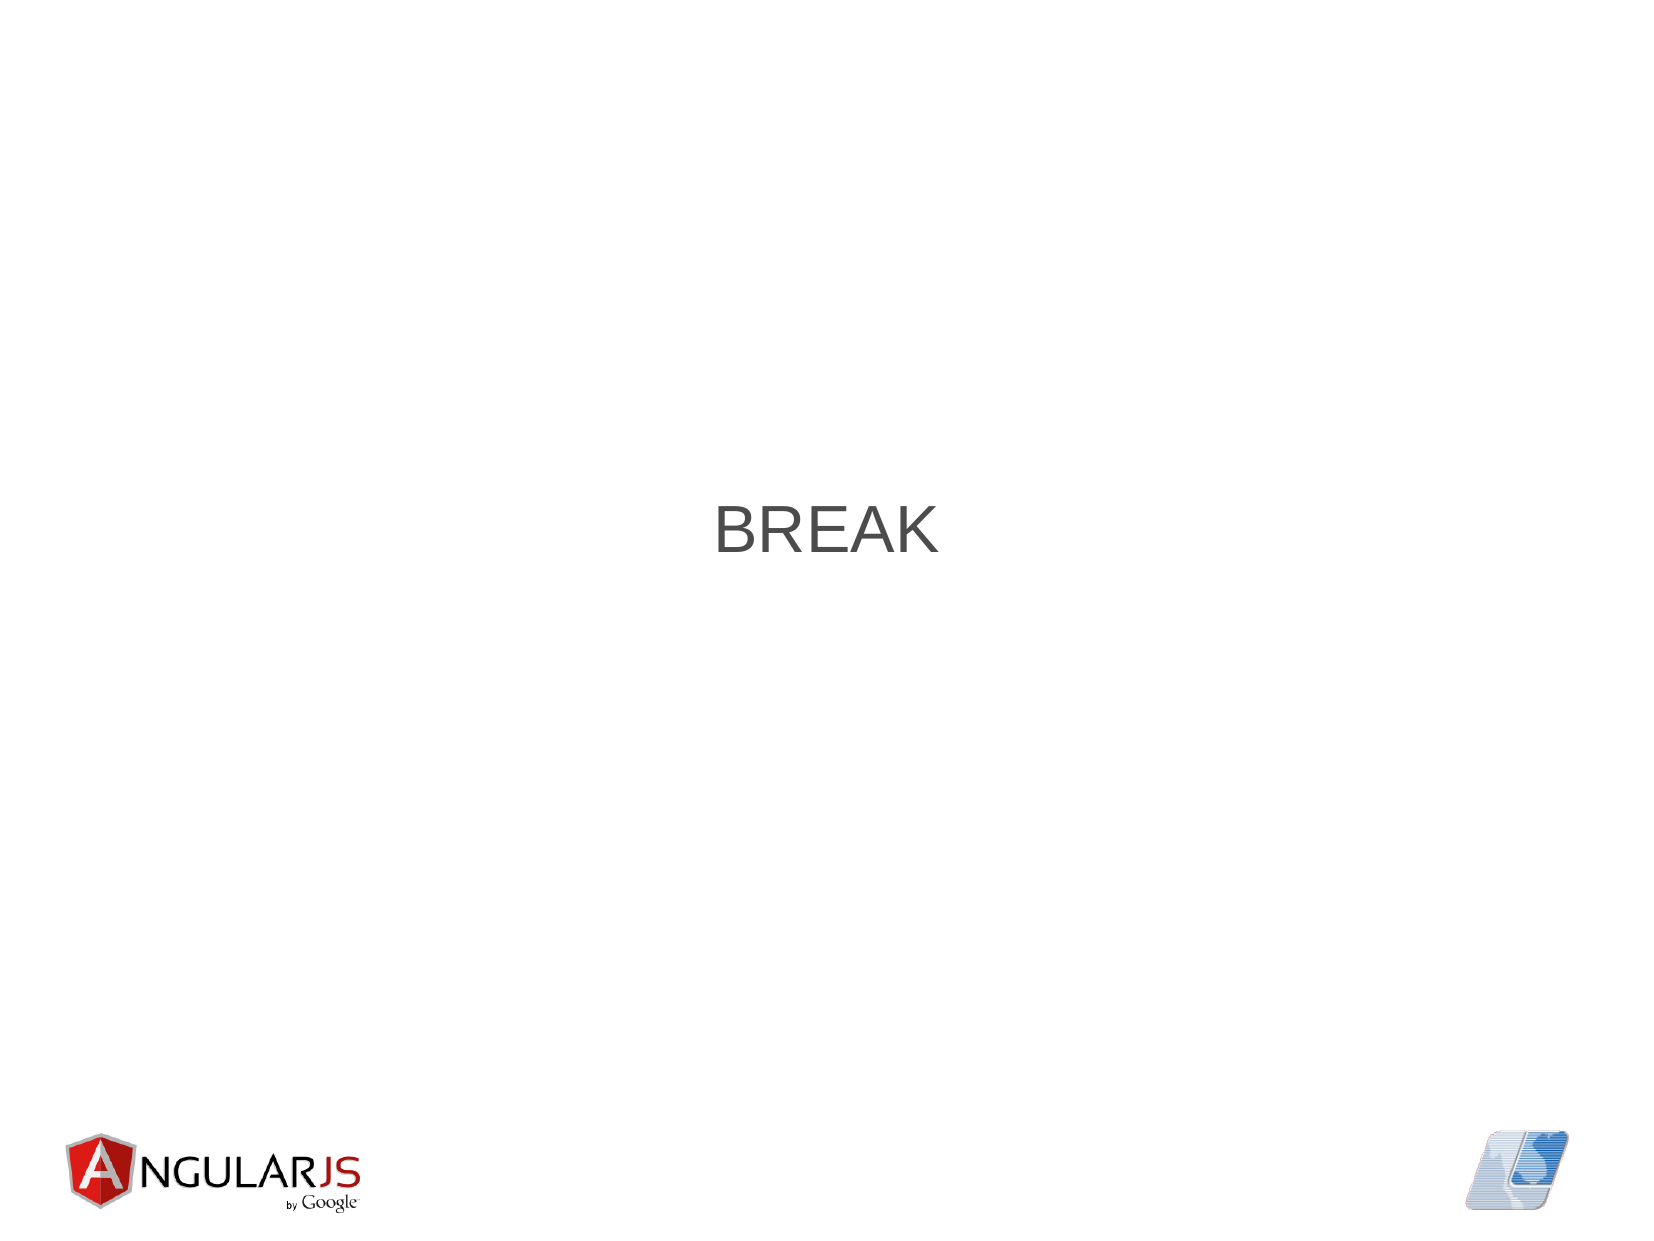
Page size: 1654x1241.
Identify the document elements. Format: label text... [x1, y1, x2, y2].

picture [59, 1091, 367, 1241]
subtitle BREAK [82, 49, 1571, 1010]
picture [1461, 1129, 1571, 1210]
